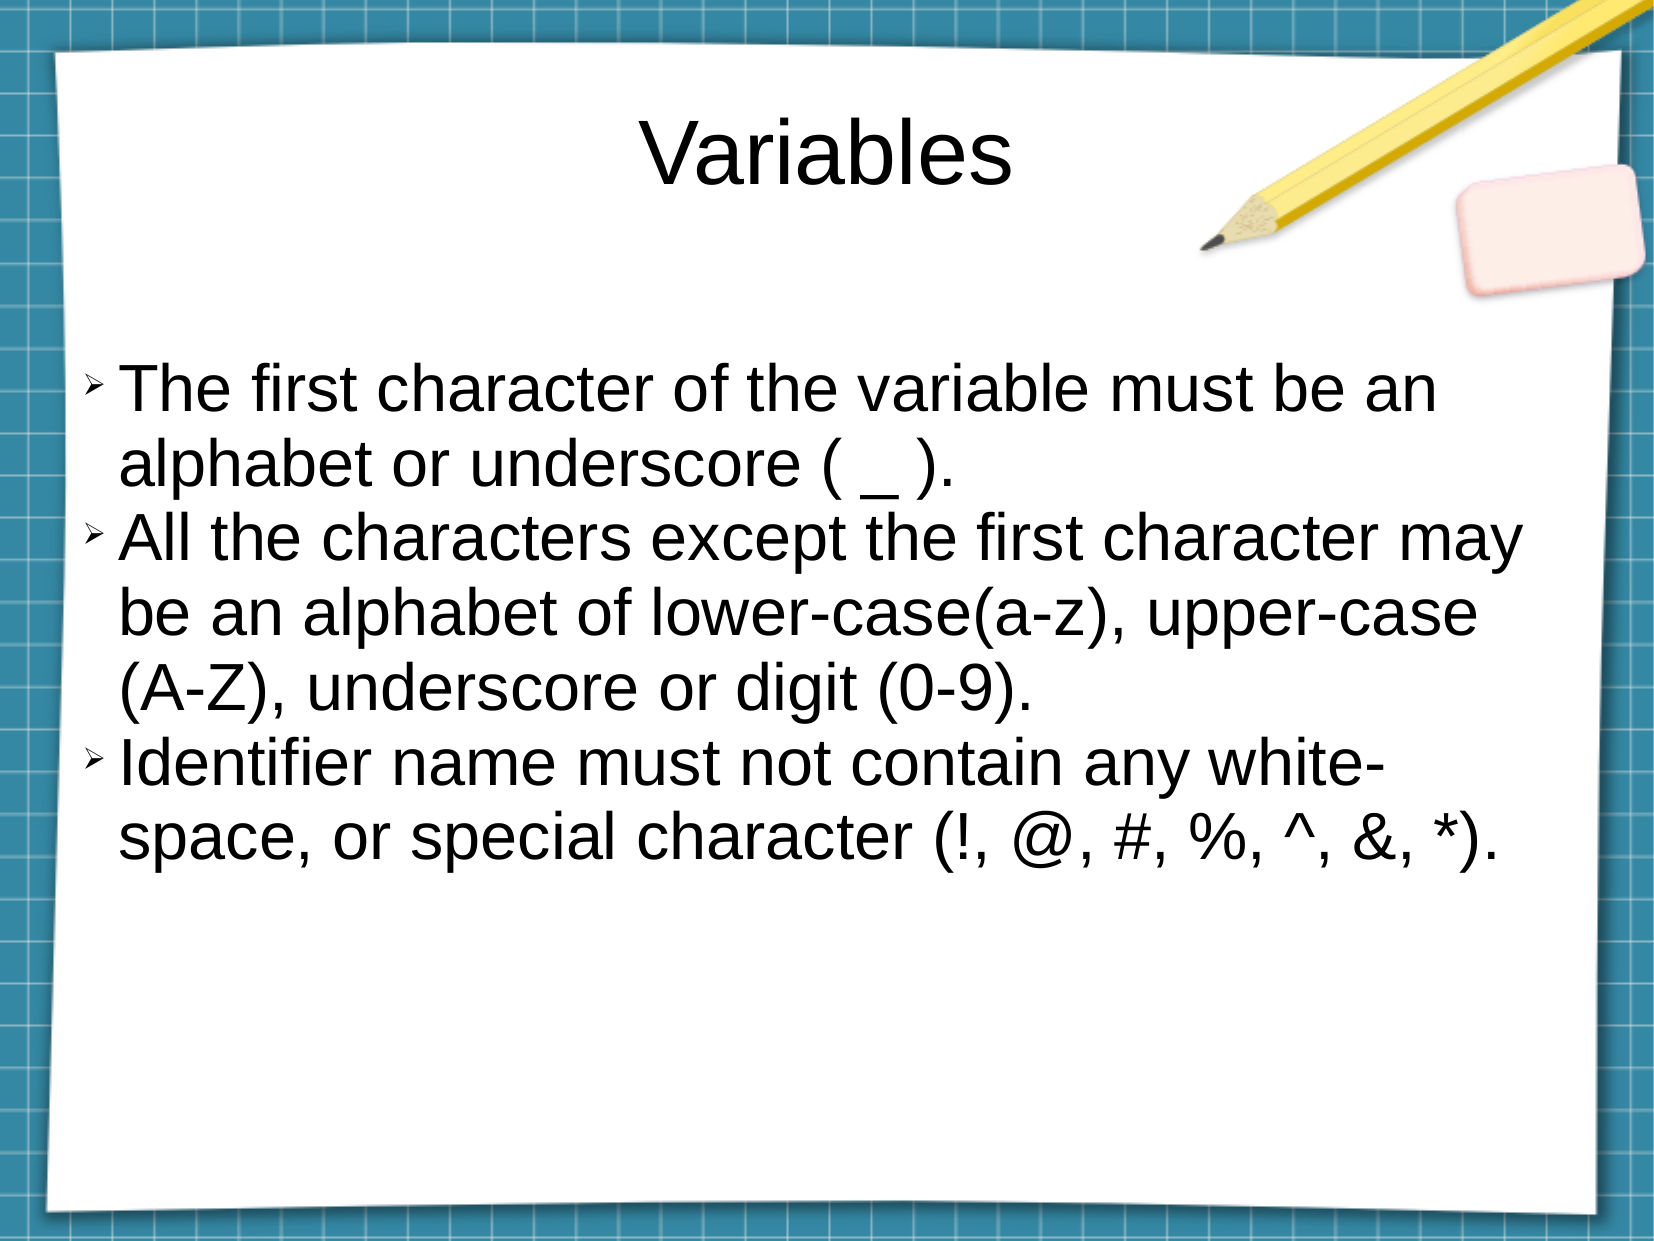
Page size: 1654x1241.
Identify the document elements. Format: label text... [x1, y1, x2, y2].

picture [0, 0, 1654, 1241]
subtitle The first character of the variable must be an alphabet or underscore ( _ ). All the characters except the first character may be an alphabet of lower-case(a-z), upper-case (A-Z), underscore or digit (0-9). Identifier name must not contain any white-space, or special character (!, @, #, %, ^, &, *). [82, 290, 1571, 1010]
title Variables [82, 49, 1571, 257]
